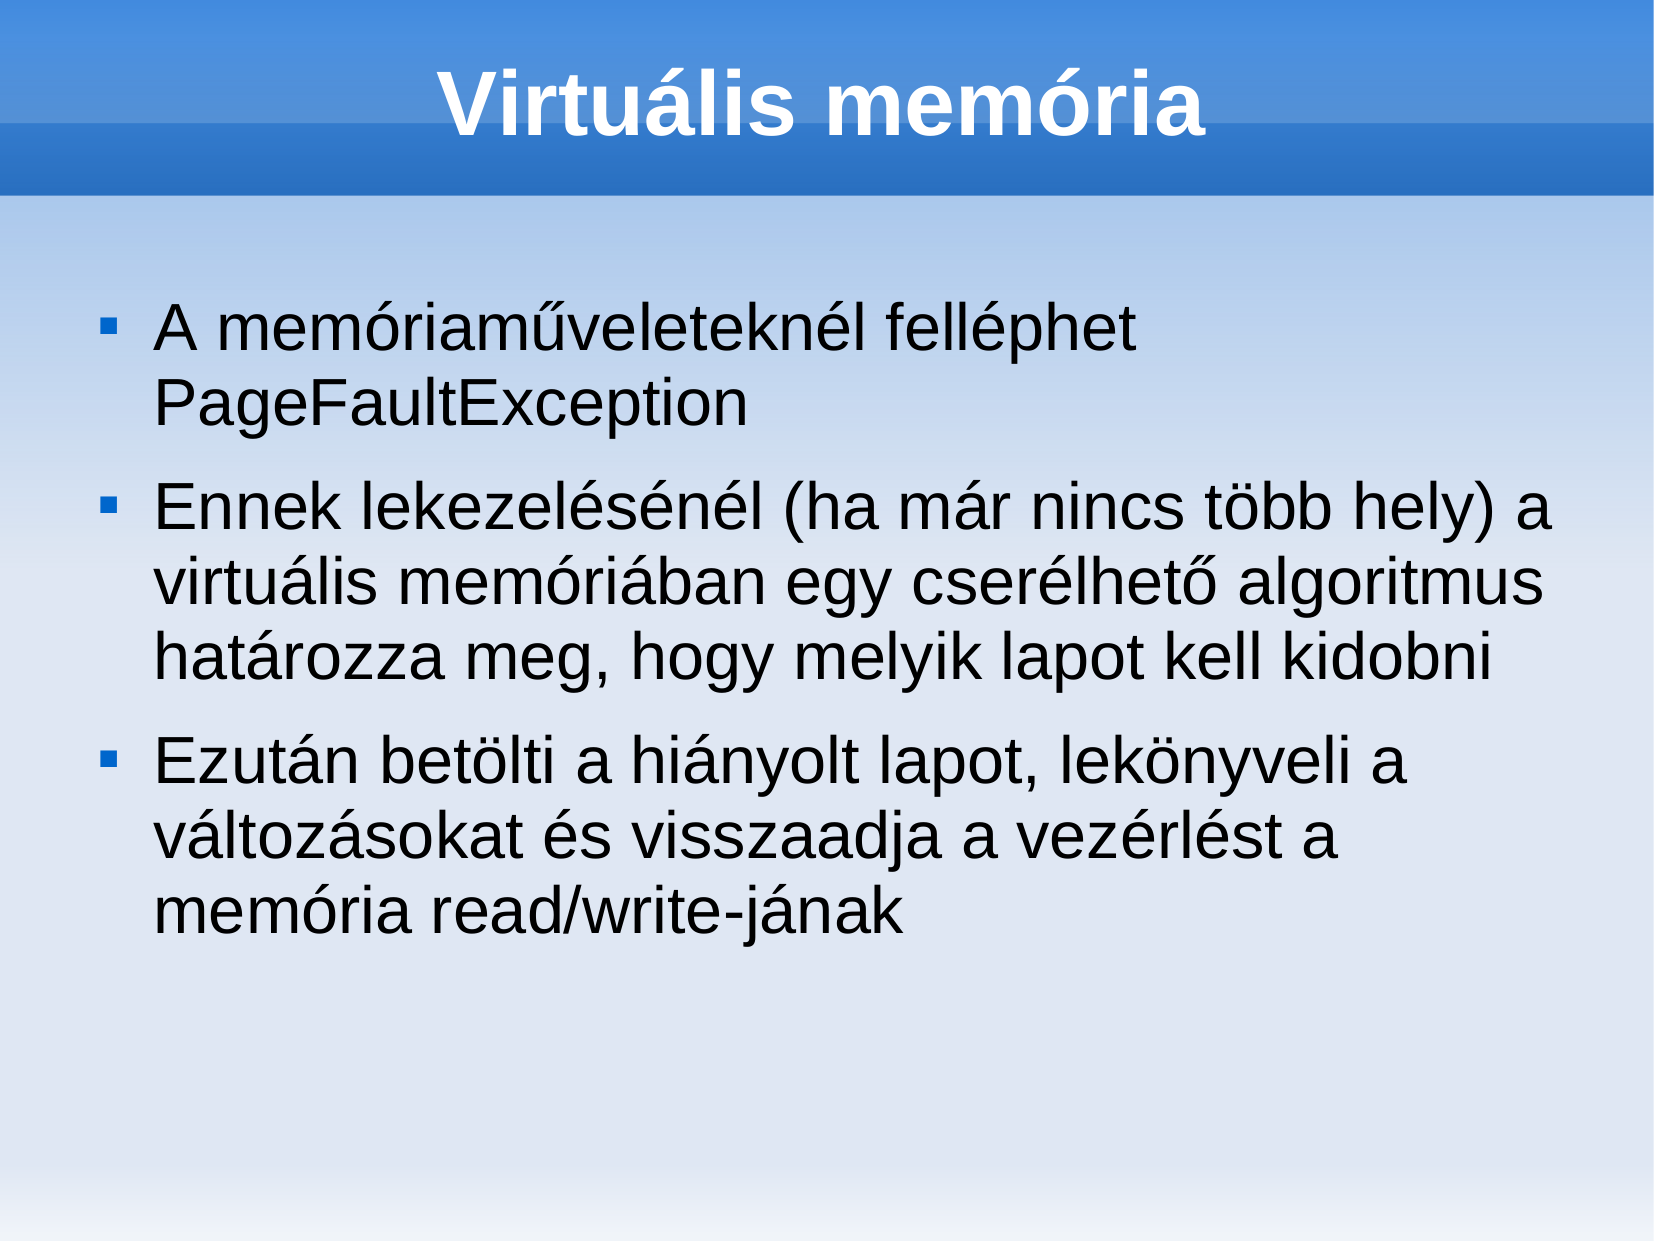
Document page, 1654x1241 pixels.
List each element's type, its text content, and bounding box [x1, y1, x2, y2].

title Virtuális memória [76, 7, 1565, 200]
list A memóriaműveleteknél felléphet PageFaultException Ennek lekezelésénél (ha már nincs több hely) a virtuális memóriában egy cserélhető algoritmus határozza meg, hogy melyik lapot kell kidobni Ezután betölti a hiányolt lapot, lekönyveli a változásokat és visszaadja a vezérlést a memória read/write-jának [82, 290, 1571, 1094]
picture [0, 0, 1654, 1241]
